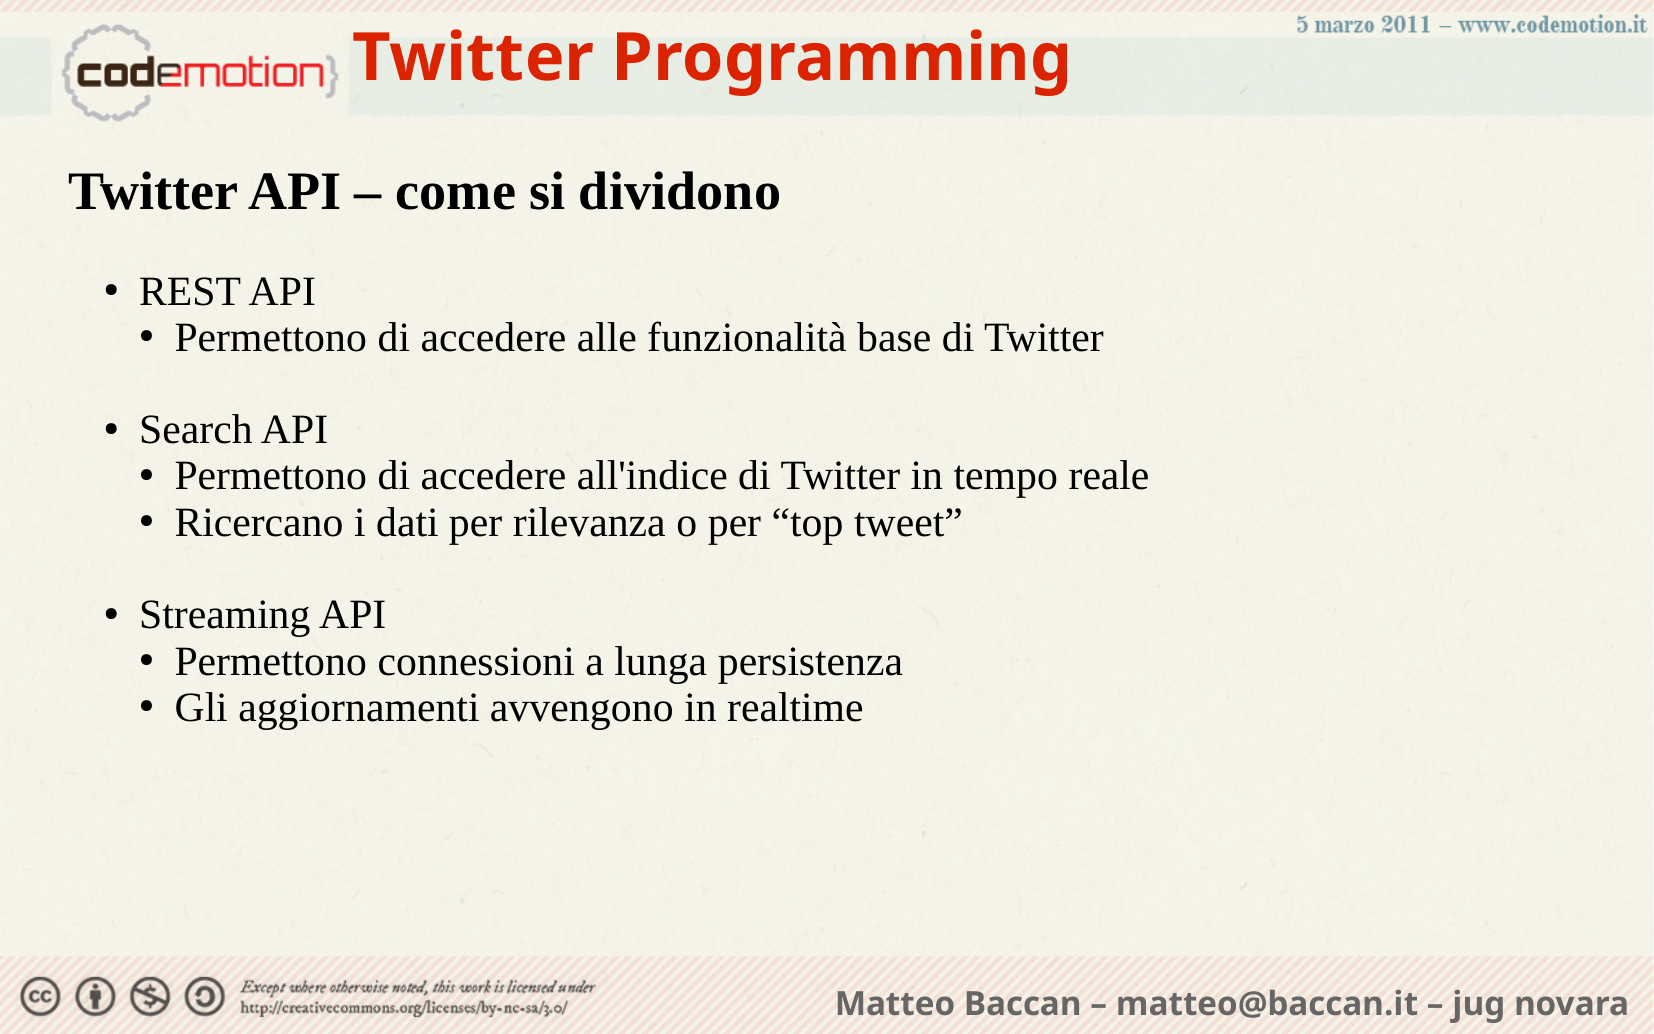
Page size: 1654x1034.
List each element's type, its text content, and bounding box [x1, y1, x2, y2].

text_box Twitter API – come si dividono REST API Permettono di accedere alle funzionalità base di Twitter Search API Permettono di accedere all'indice di Twitter in tempo reale Ricercano i dati per rilevanza o per “top tweet” Streaming API Permettono connessioni a lunga persistenza Gli aggiornamenti avvengono in realtime [53, 154, 1465, 795]
picture [0, 0, 1654, 1034]
title Twitter Programming [352, 5, 1609, 103]
